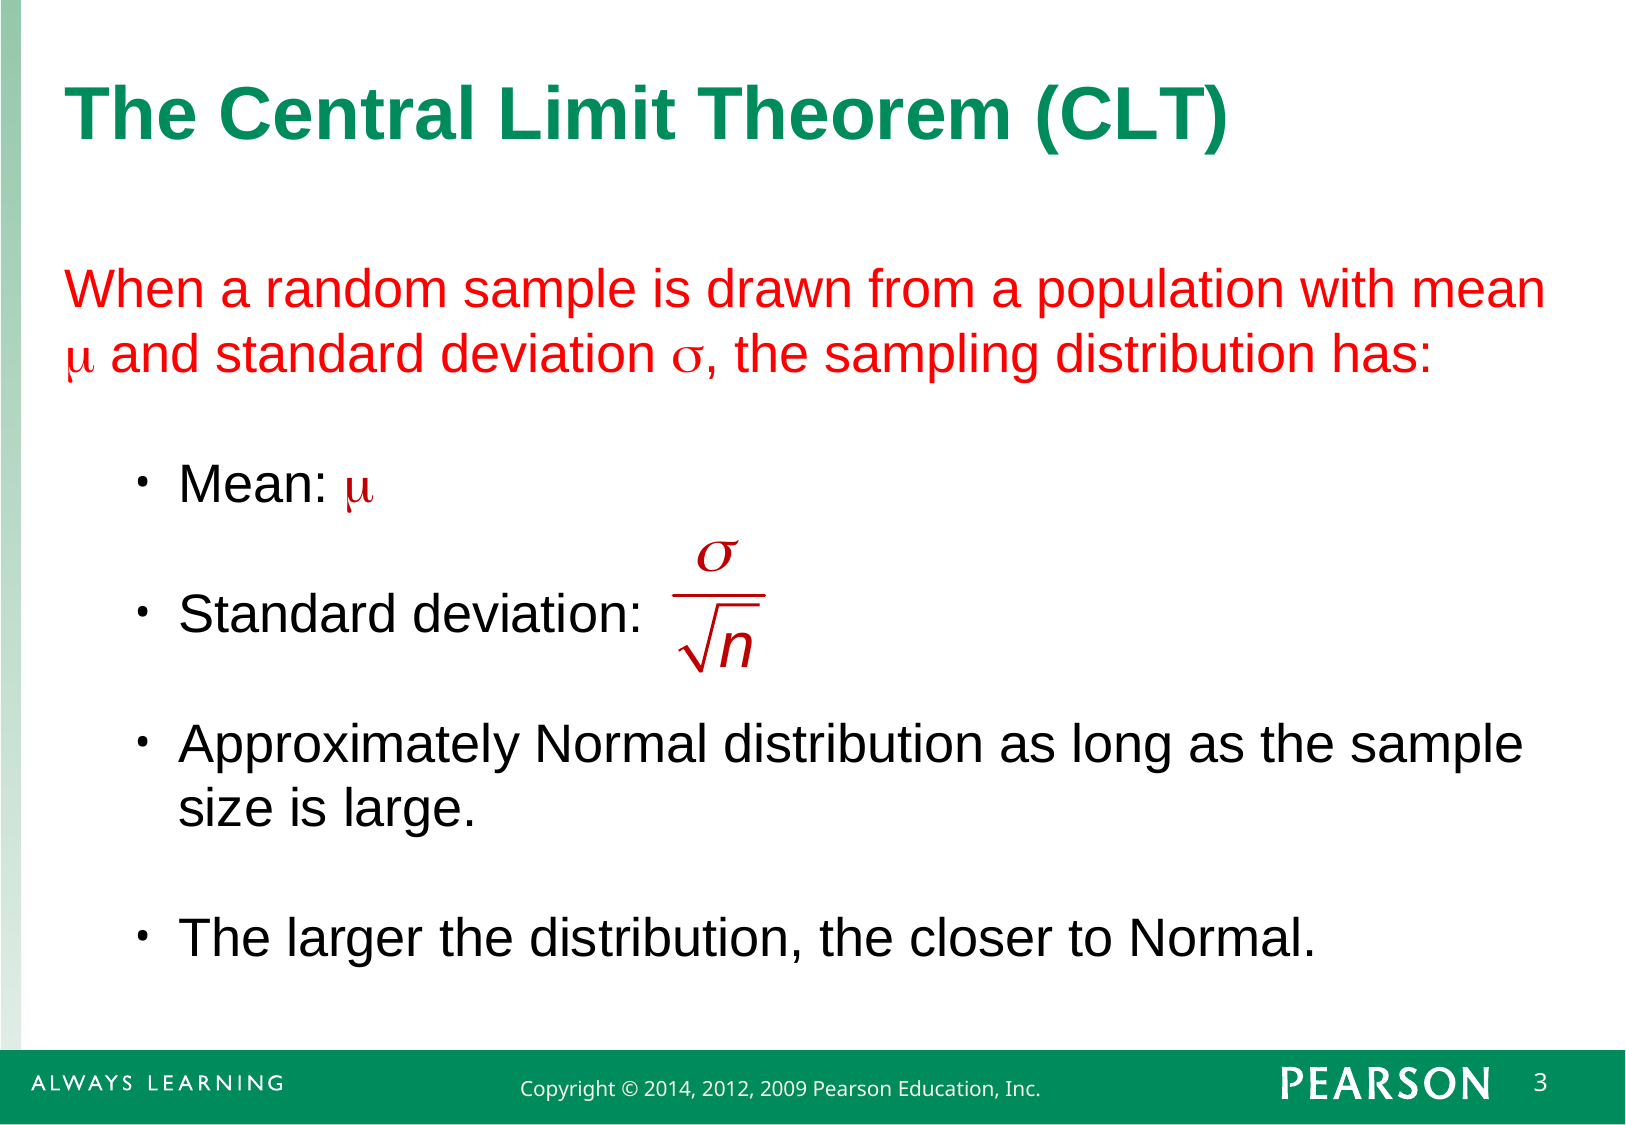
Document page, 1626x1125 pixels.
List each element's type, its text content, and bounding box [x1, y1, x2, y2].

list When a random sample is drawn from a population with mean  and standard deviation , the sampling distribution has: Mean:  Standard deviation: Approximately Normal distribution as long as the sample size is large. The larger the distribution, the closer to Normal. [64, 253, 1560, 997]
title The Central Limit Theorem (CLT) [64, 64, 1560, 213]
chart [662, 510, 781, 687]
